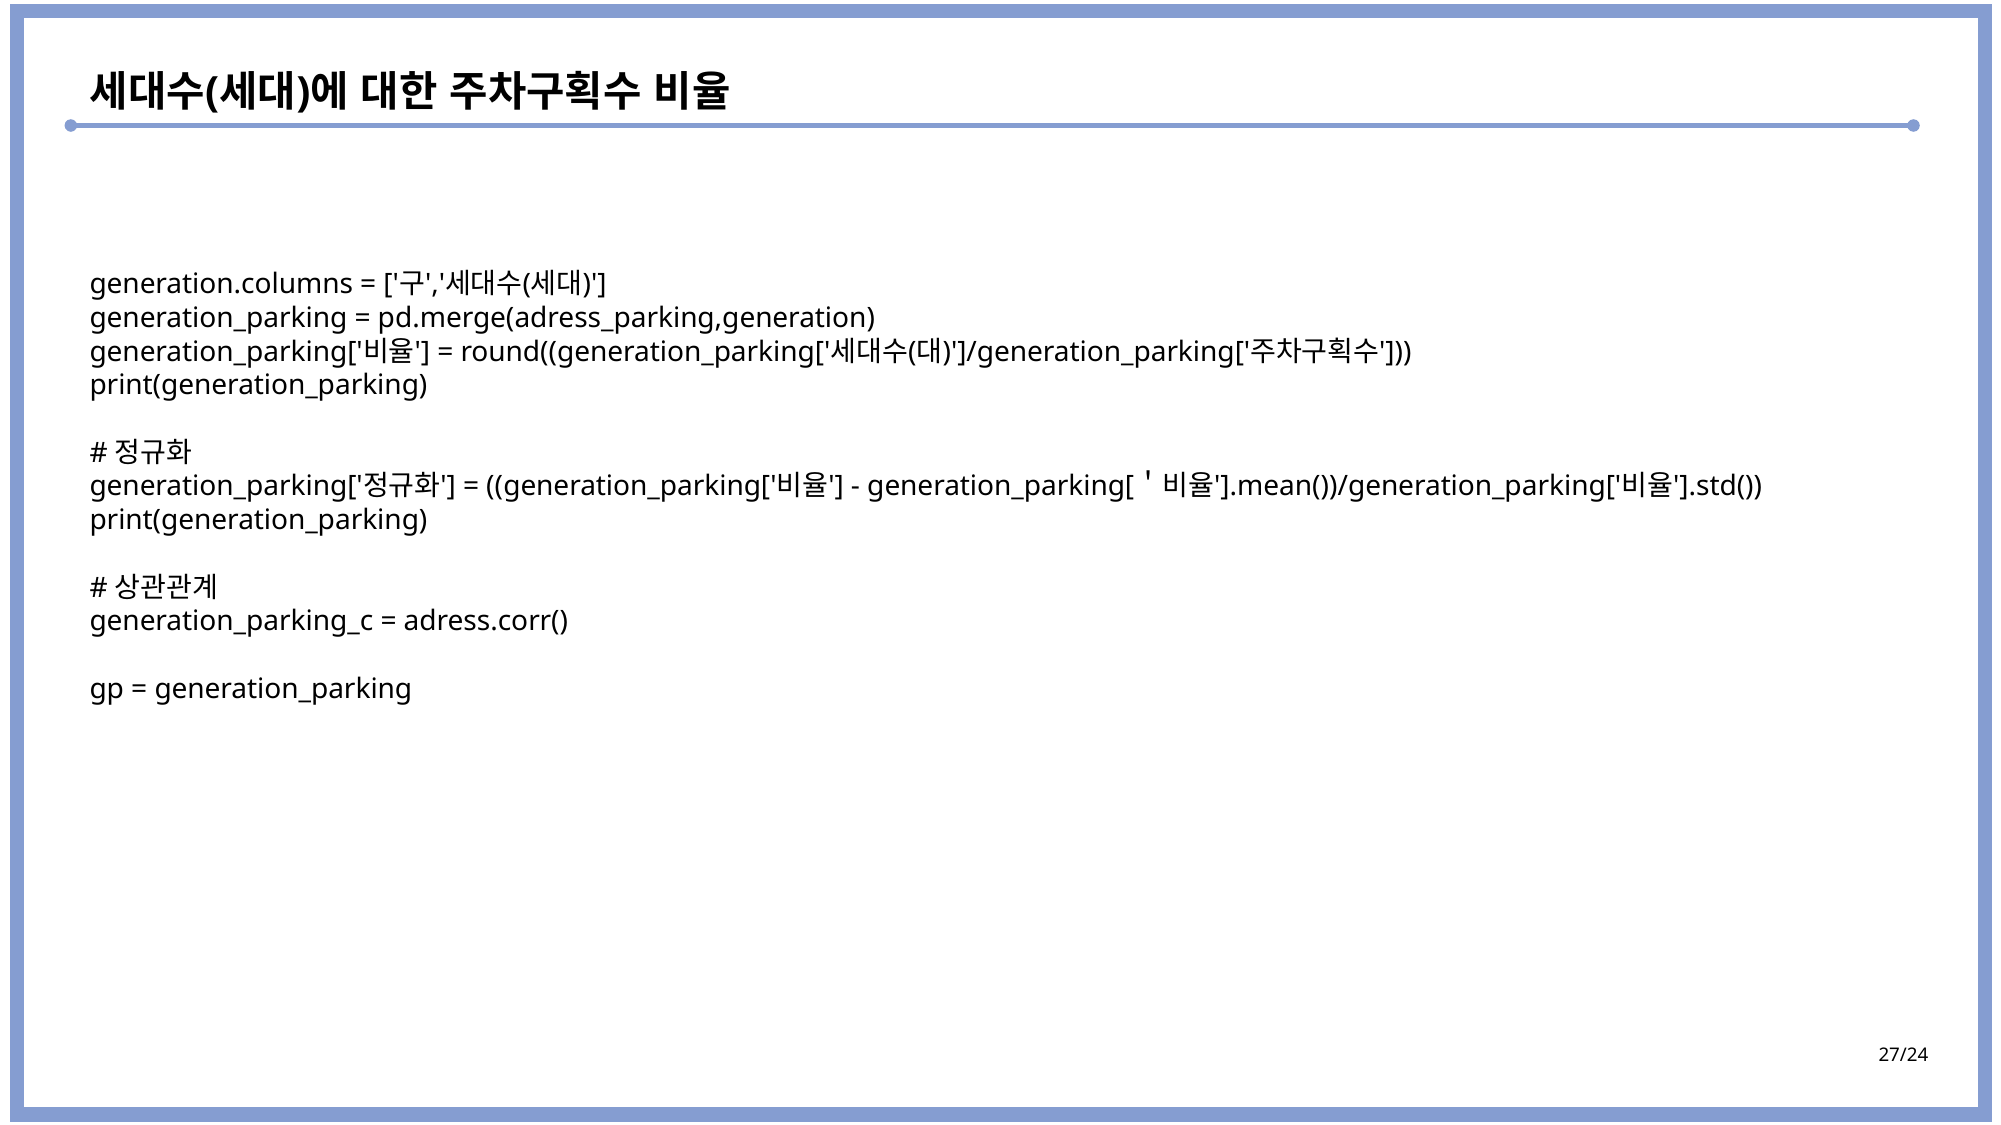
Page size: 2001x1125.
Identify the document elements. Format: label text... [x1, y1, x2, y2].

text_box 세대수(세대)에 대한 주차구획수 비율 [74, 57, 865, 123]
text_box generation.columns = ['구','세대수(세대)'] generation_parking = pd.merge(adress_parking,generation) generation_parking['비율'] = round((generation_parking['세대수(대)']/generation_parking['주차구획수'])) print(generation_parking) # 정규화 generation_parking['정규화'] = ((generation_parking['비율'] - generation_parking[＇비율'].mean())/generation_parking['비율'].std()) print(generation_parking) # 상관관계 generation_parking_c = adress.corr() gp = generation_parking [74, 258, 1957, 779]
